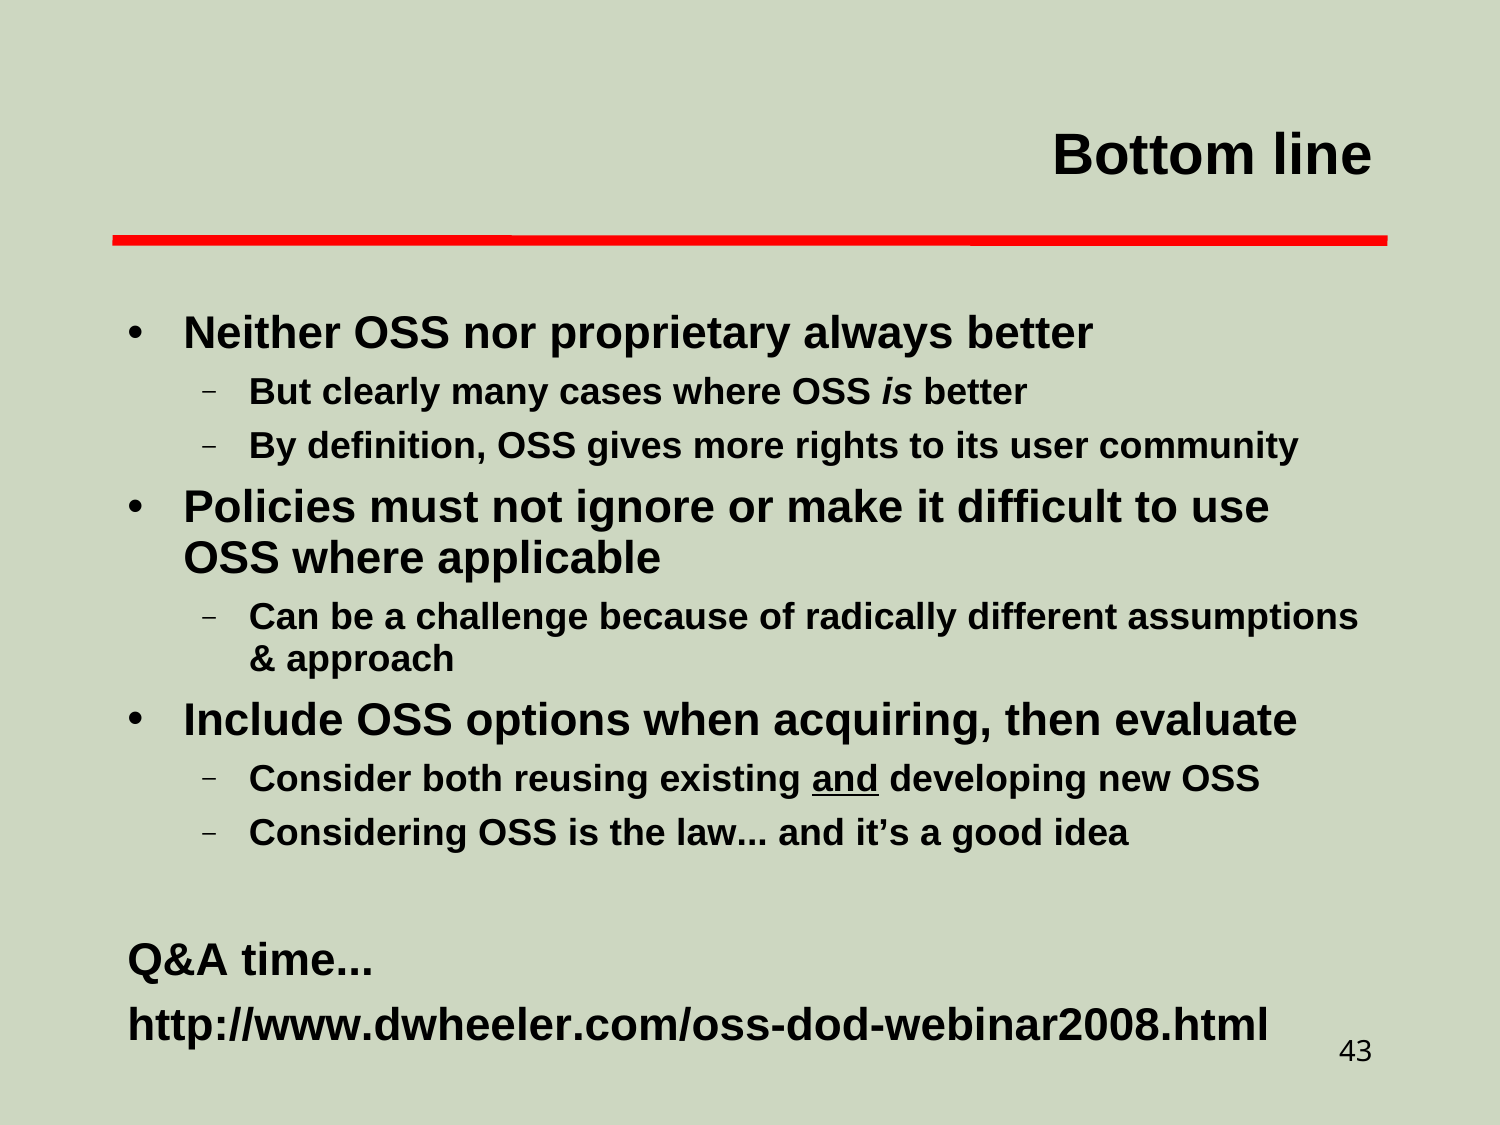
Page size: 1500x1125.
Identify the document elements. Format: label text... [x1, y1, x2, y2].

title Bottom line [337, 85, 1388, 224]
list Neither OSS nor proprietary always better But clearly many cases where OSS is better By definition, OSS gives more rights to its user community Policies must not ignore or make it difficult to use OSS where applicable Can be a challenge because of radically different assumptions & approach Include OSS options when acquiring, then evaluate Consider both reusing existing and developing new OSS Considering OSS is the law... and it’s a good idea Q&A time... http://www.dwheeler.com/oss-dod-webinar2008.html [112, 299, 1388, 1062]
